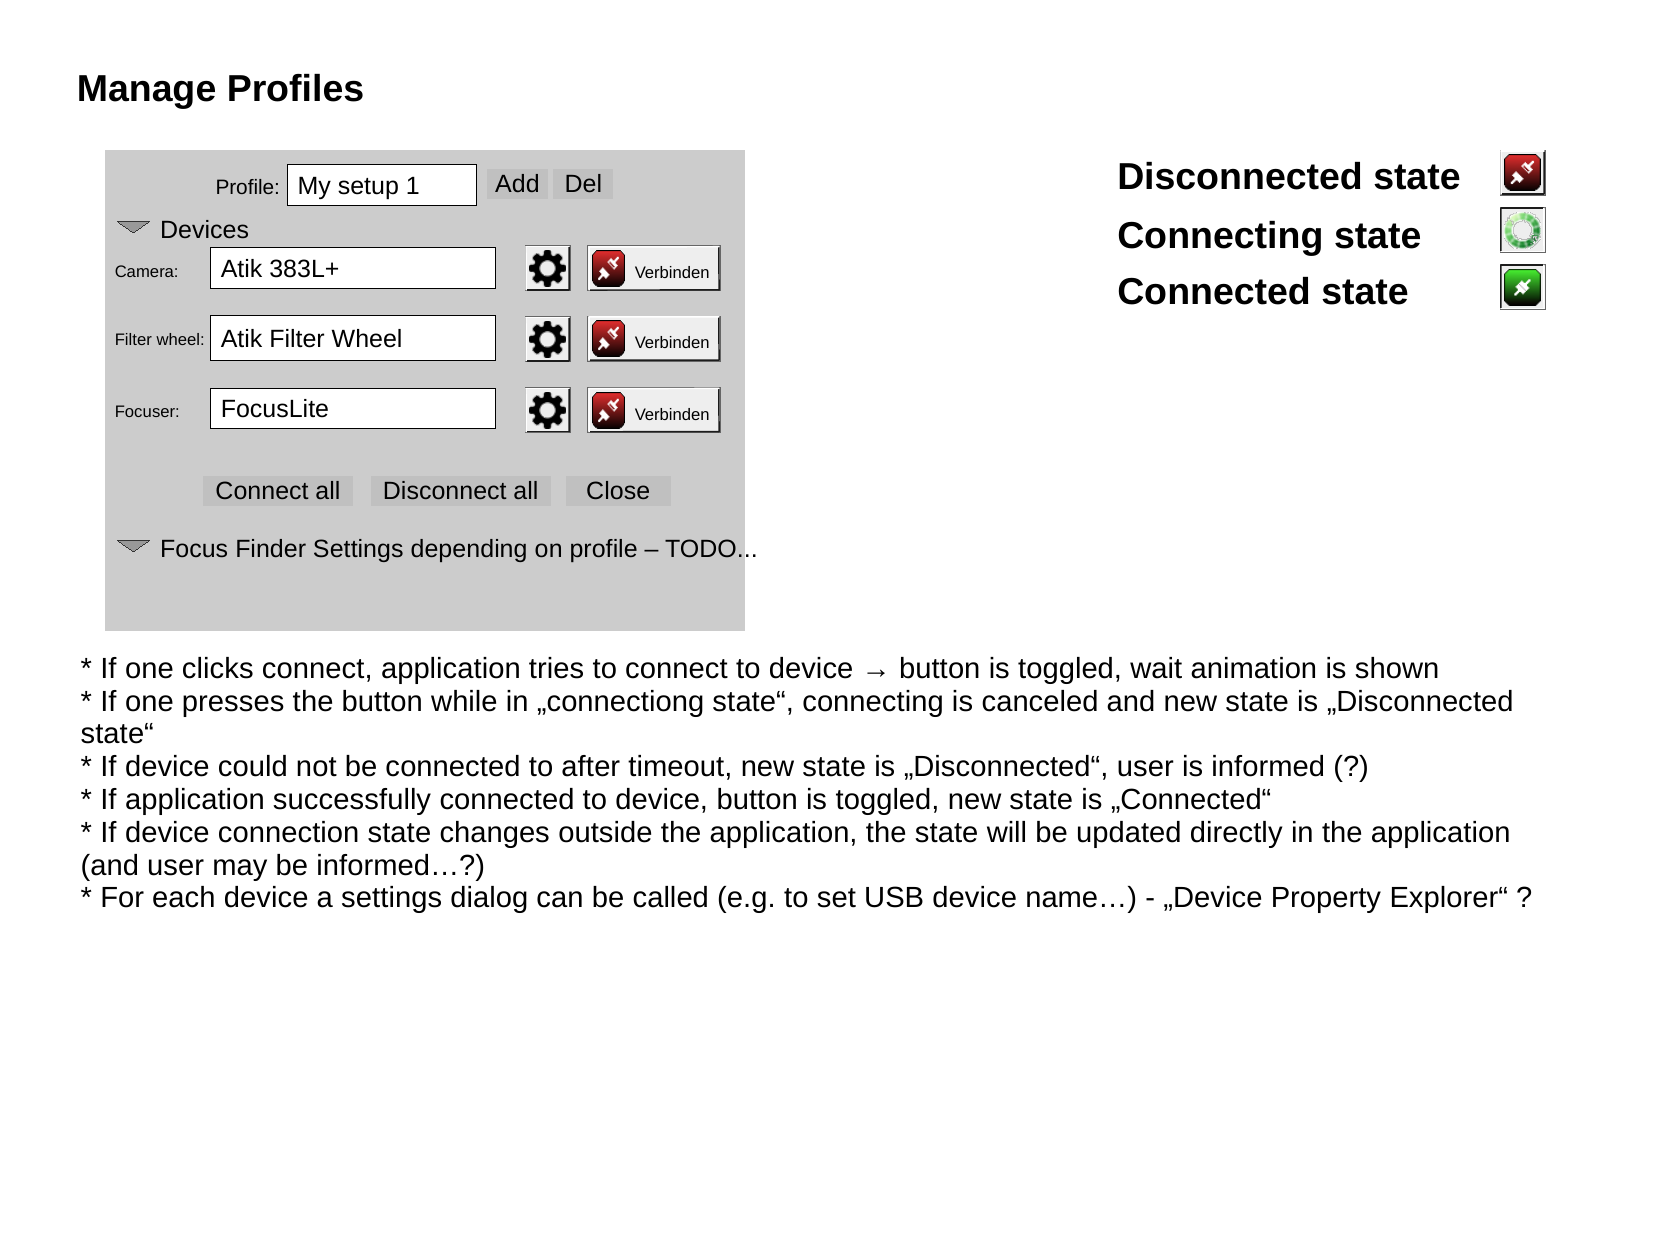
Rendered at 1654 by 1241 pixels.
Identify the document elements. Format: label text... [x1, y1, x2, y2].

text_box Verbinden [619, 255, 725, 287]
text_box Disconnected state [1102, 148, 1476, 199]
text_box [105, 150, 745, 631]
picture [1504, 154, 1541, 191]
text_box [1502, 209, 1543, 251]
text_box Camera: [100, 255, 251, 290]
text_box Focuser: [100, 394, 210, 429]
picture [592, 250, 625, 287]
picture [529, 392, 566, 429]
text_box [1500, 150, 1546, 196]
picture [529, 250, 566, 288]
text_box Devices [145, 208, 265, 247]
text_box Connecting state [1102, 207, 1437, 258]
picture [592, 320, 625, 357]
text_box Verbinden [619, 397, 725, 429]
text_box Verbinden [619, 325, 725, 357]
text_box Focus Finder Settings depending on profile – TODO... [145, 527, 775, 566]
text_box Manage Profiles [62, 60, 601, 111]
picture [1504, 269, 1541, 306]
text_box [1502, 266, 1543, 308]
text_box * If one clicks connect, application tries to connect to device → button is toggled, wait animation is shown * If one presses the button while in „connectiong state“, connecting is canceled and new state is „Disconnected state“ * If device could not be connected to after timeout, new state is „Disconnected“, user is informed (?) * If application successfully connected to device, button is toggled, new state is „Connected“ * If device connection state changes outside the application, the state will be updated directly in the application (and user may be informed…?) * For each device a settings dialog can be called (e.g. to set USB device name…) - „Device Property Explorer“ ? [65, 644, 1581, 1005]
picture [529, 321, 566, 358]
text_box [1501, 264, 1546, 310]
text_box [1502, 152, 1543, 193]
picture [592, 392, 625, 429]
text_box Connected state [1102, 263, 1424, 314]
picture [1504, 212, 1541, 249]
text_box Profile: [200, 168, 287, 203]
text_box Filter wheel: [100, 323, 210, 358]
